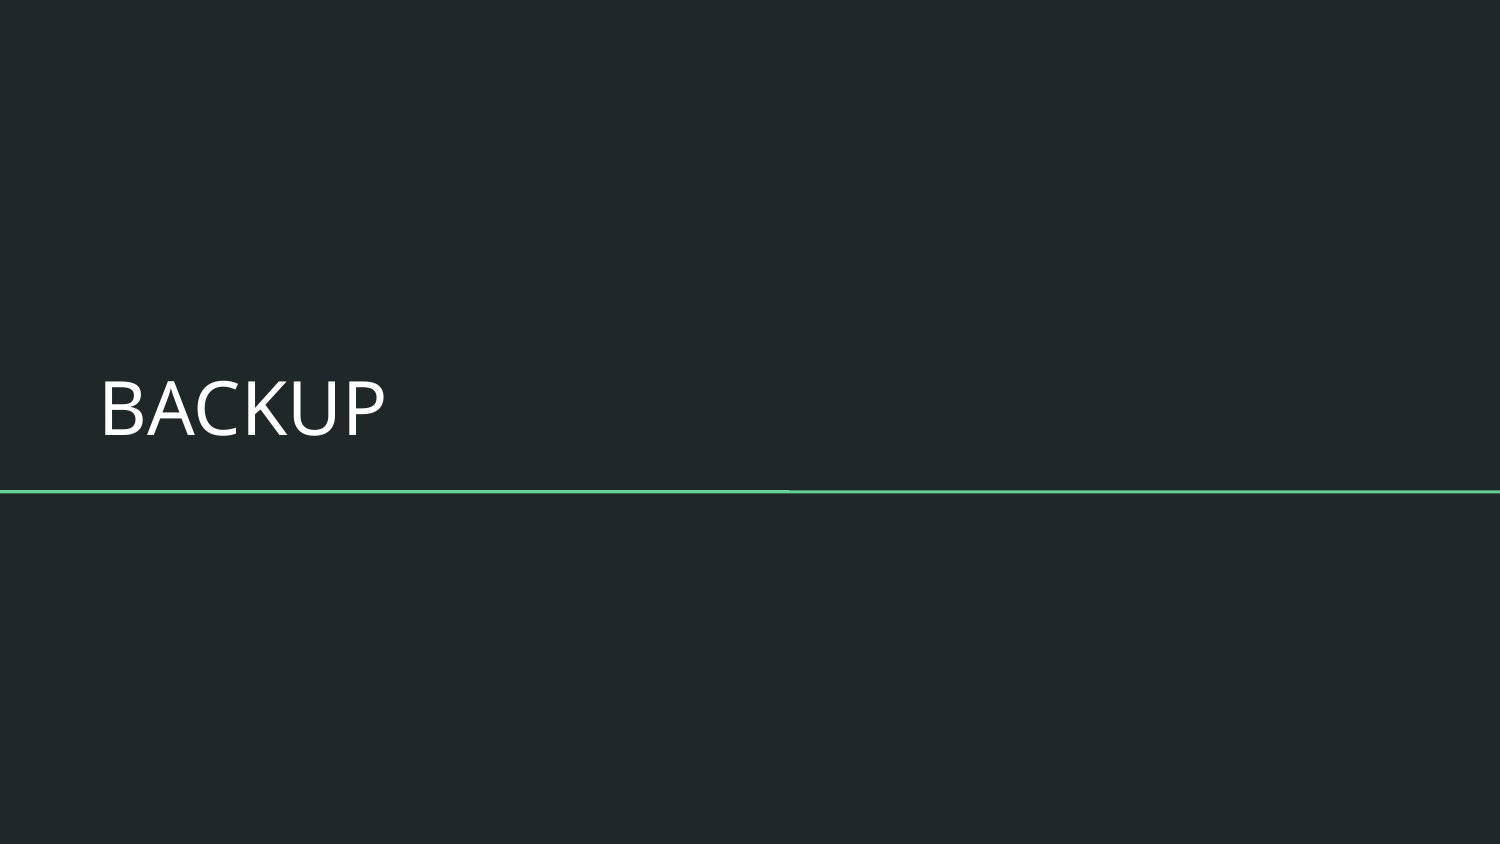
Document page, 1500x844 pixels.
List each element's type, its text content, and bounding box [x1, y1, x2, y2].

title BACKUP [83, 337, 1417, 466]
